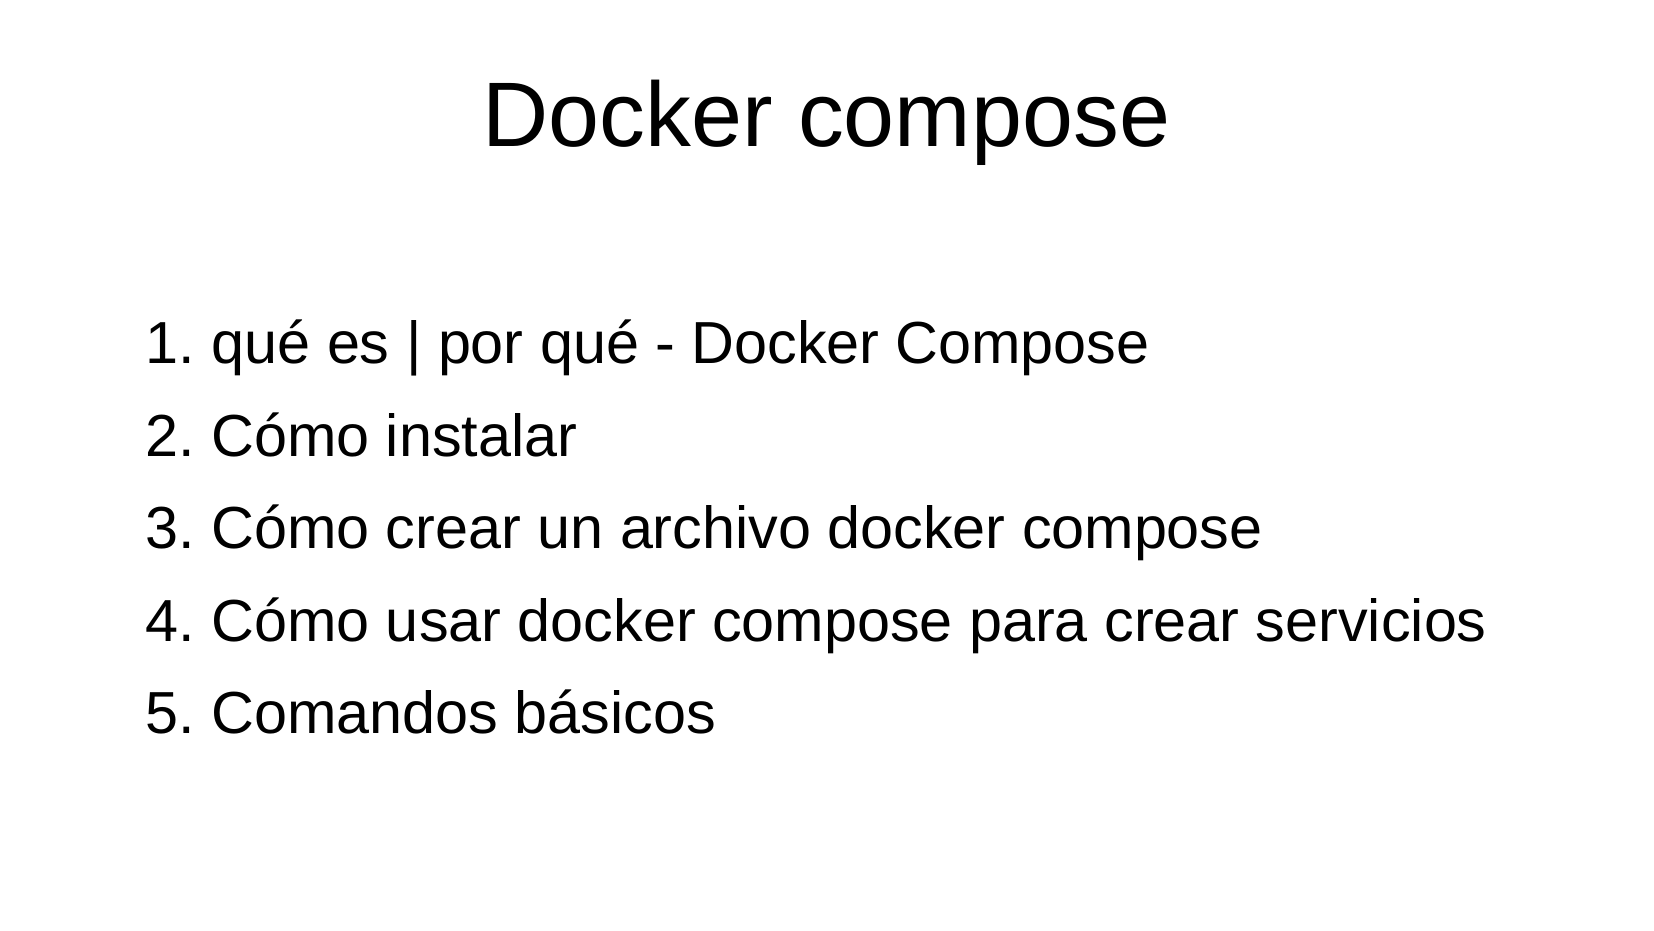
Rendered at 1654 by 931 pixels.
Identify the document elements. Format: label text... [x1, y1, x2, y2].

title Docker compose [82, 37, 1571, 193]
list 1. qué es | por qué - Docker Compose 2. Cómo instalar 3. Cómo crear un archivo docker compose 4. Cómo usar docker compose para crear servicios 5. Comandos básicos [82, 217, 1571, 758]
